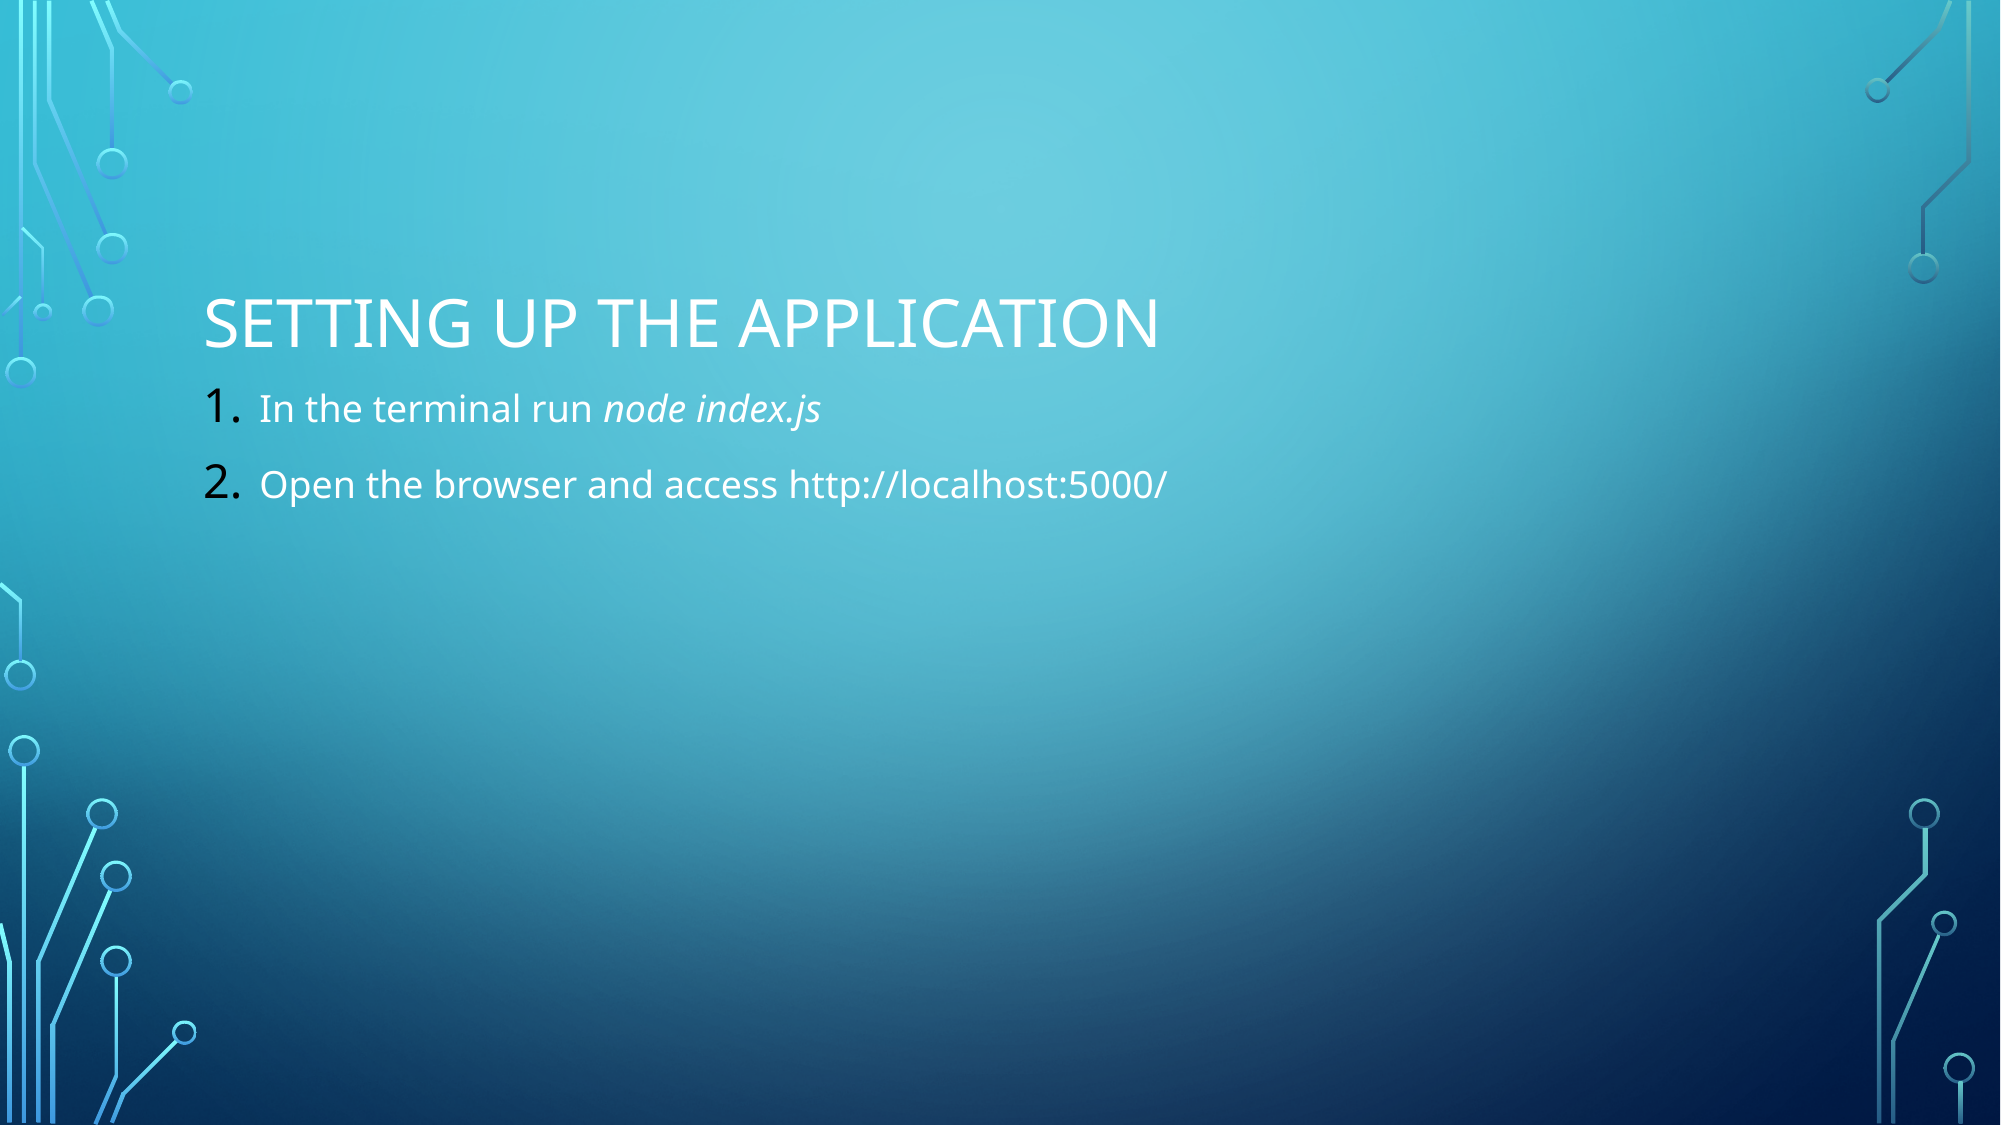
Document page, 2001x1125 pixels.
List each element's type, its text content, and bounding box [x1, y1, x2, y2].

list In the terminal run node index.js Open the browser and access http://localhost:5000/ [188, 369, 1813, 951]
title Setting up the application [188, 99, 1813, 369]
